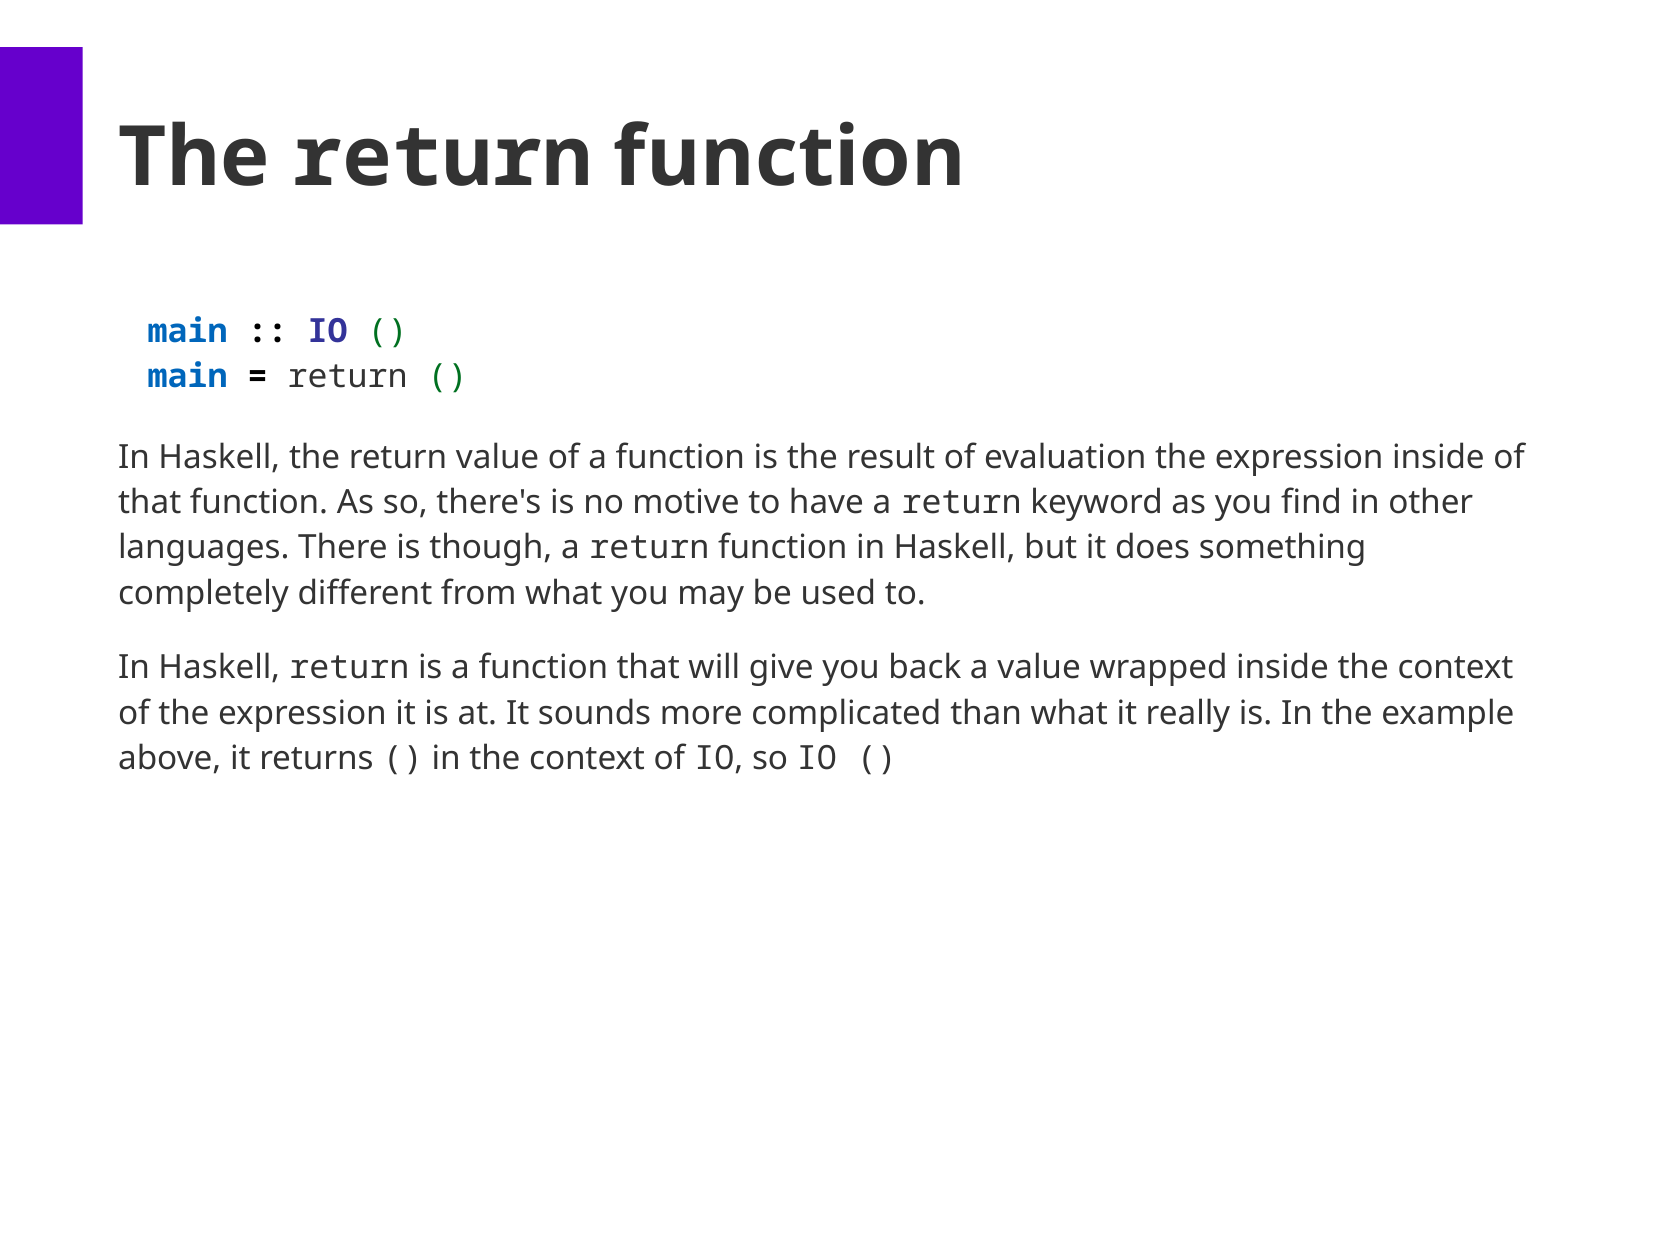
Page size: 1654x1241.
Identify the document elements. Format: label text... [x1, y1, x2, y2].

list main :: IO () main = return () In Haskell, the return value of a function is the result of evaluation the expression inside of that function. As so, there's is no motive to have a return keyword as you find in other languages. There is though, a return function in Haskell, but it does something completely different from what you may be used to. In Haskell, return is a function that will give you back a value wrapped inside the context of the expression it is at. It sounds more complicated than what it really is. In the example above, it returns () in the context of IO, so IO () [118, 307, 1536, 1074]
title The return function [118, 49, 1571, 257]
